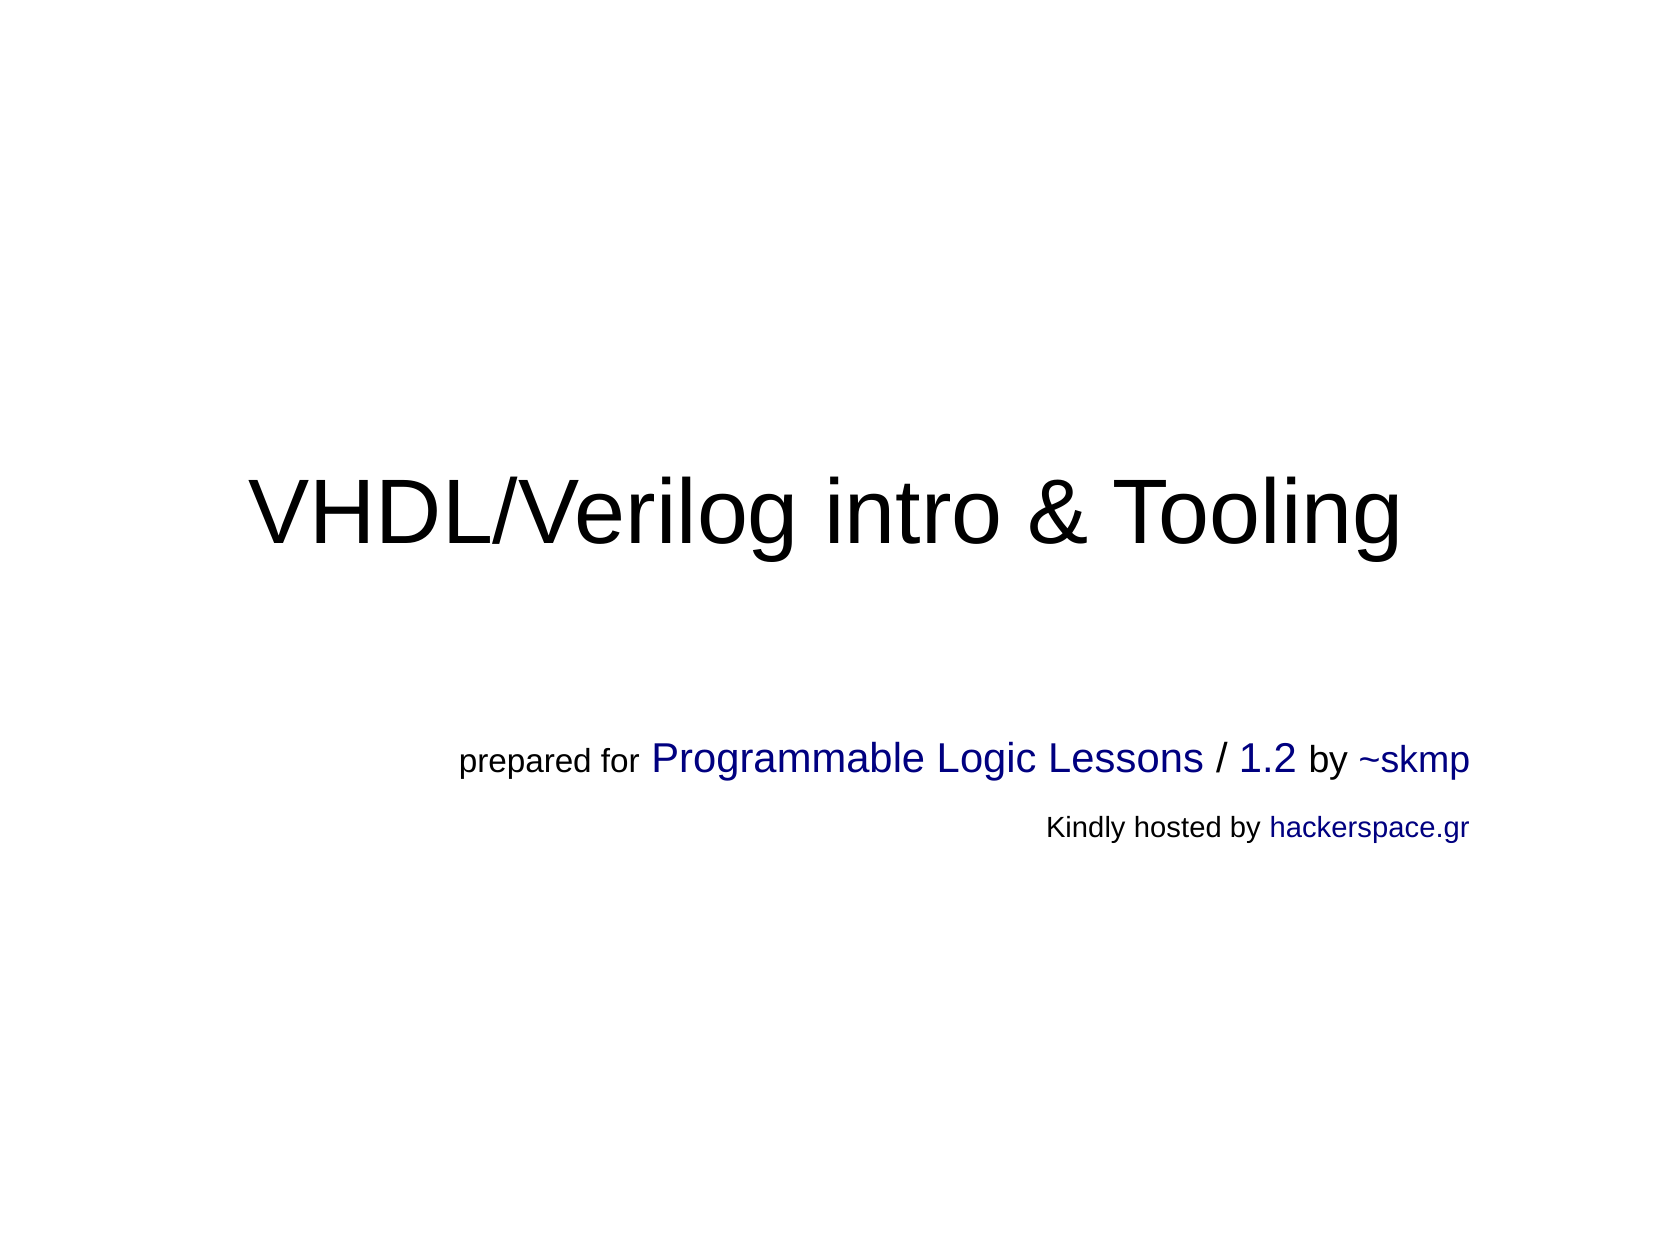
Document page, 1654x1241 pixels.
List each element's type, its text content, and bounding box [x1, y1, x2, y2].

title VHDL/Verilog intro & Tooling [82, 407, 1571, 616]
list prepared for Programmable Logic Lessons / 1.2 by ~skmp Kindly hosted by hackerspace.gr [0, 735, 1471, 1241]
